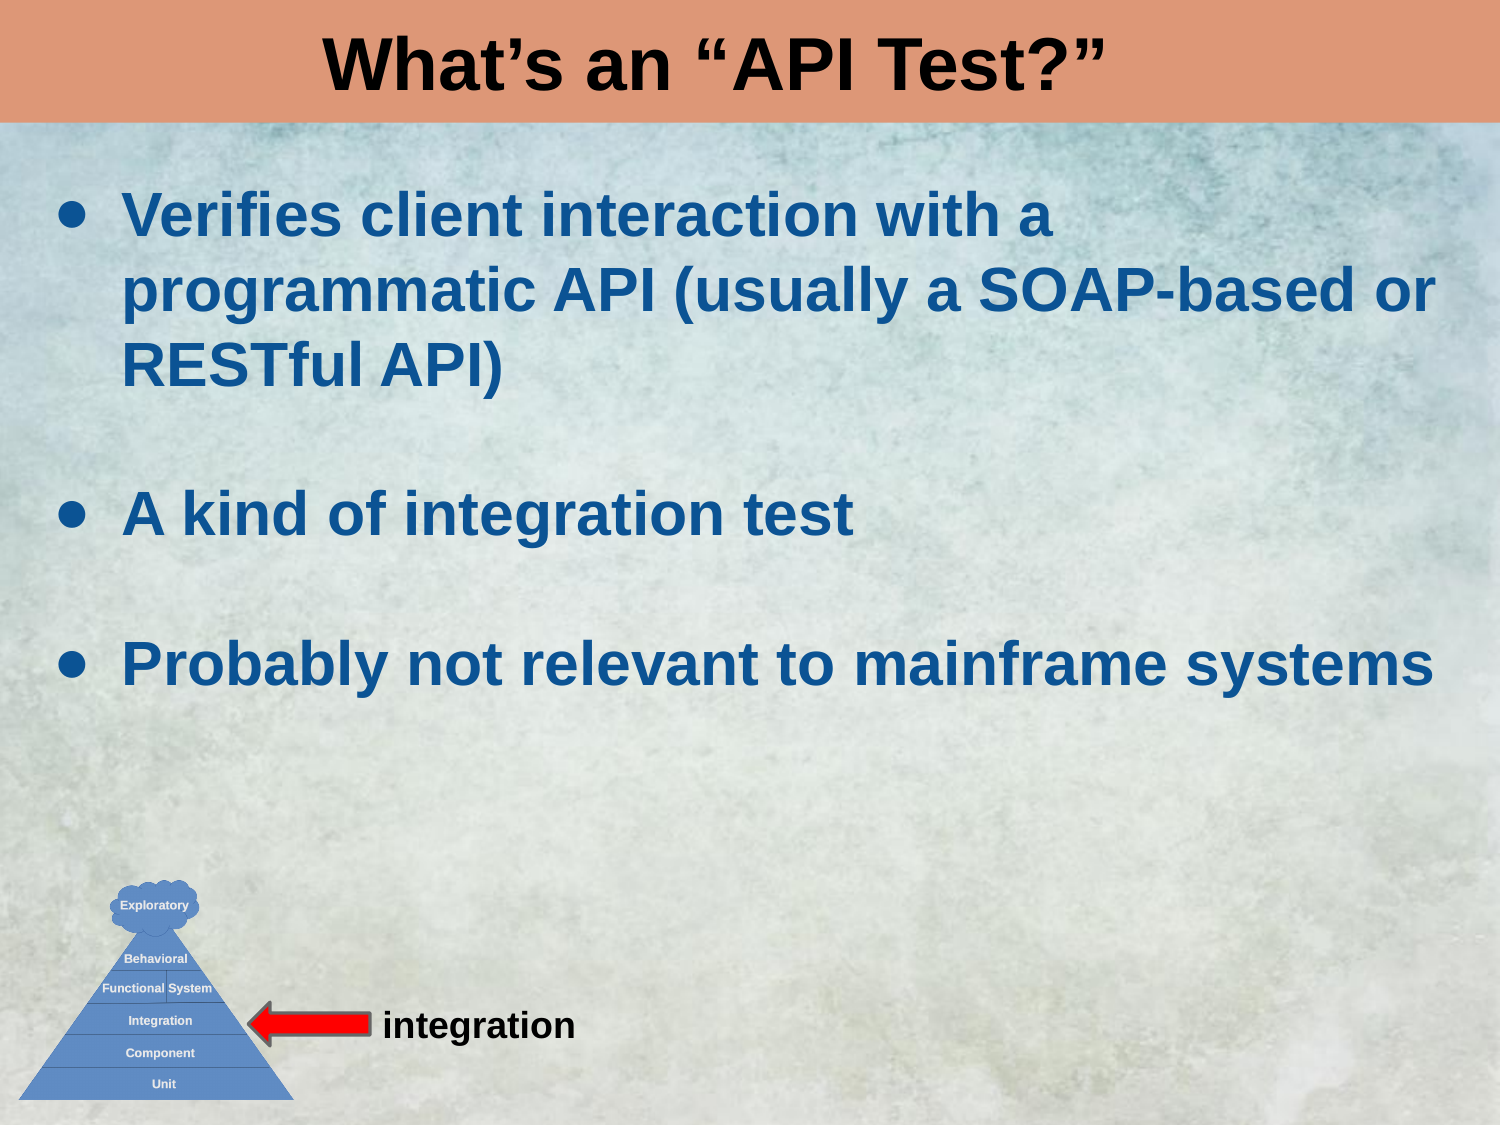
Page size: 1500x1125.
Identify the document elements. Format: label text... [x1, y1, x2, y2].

text_box [248, 1002, 367, 1046]
text_box What’s an “API Test?” [0, 0, 1500, 123]
subtitle Verifies client interaction with a programmatic API (usually a SOAP-based or RESTful API) A kind of integration test Probably not relevant to mainframe systems [31, 158, 1482, 716]
text_box integration [367, 985, 607, 1053]
picture [0, 123, 1500, 1125]
